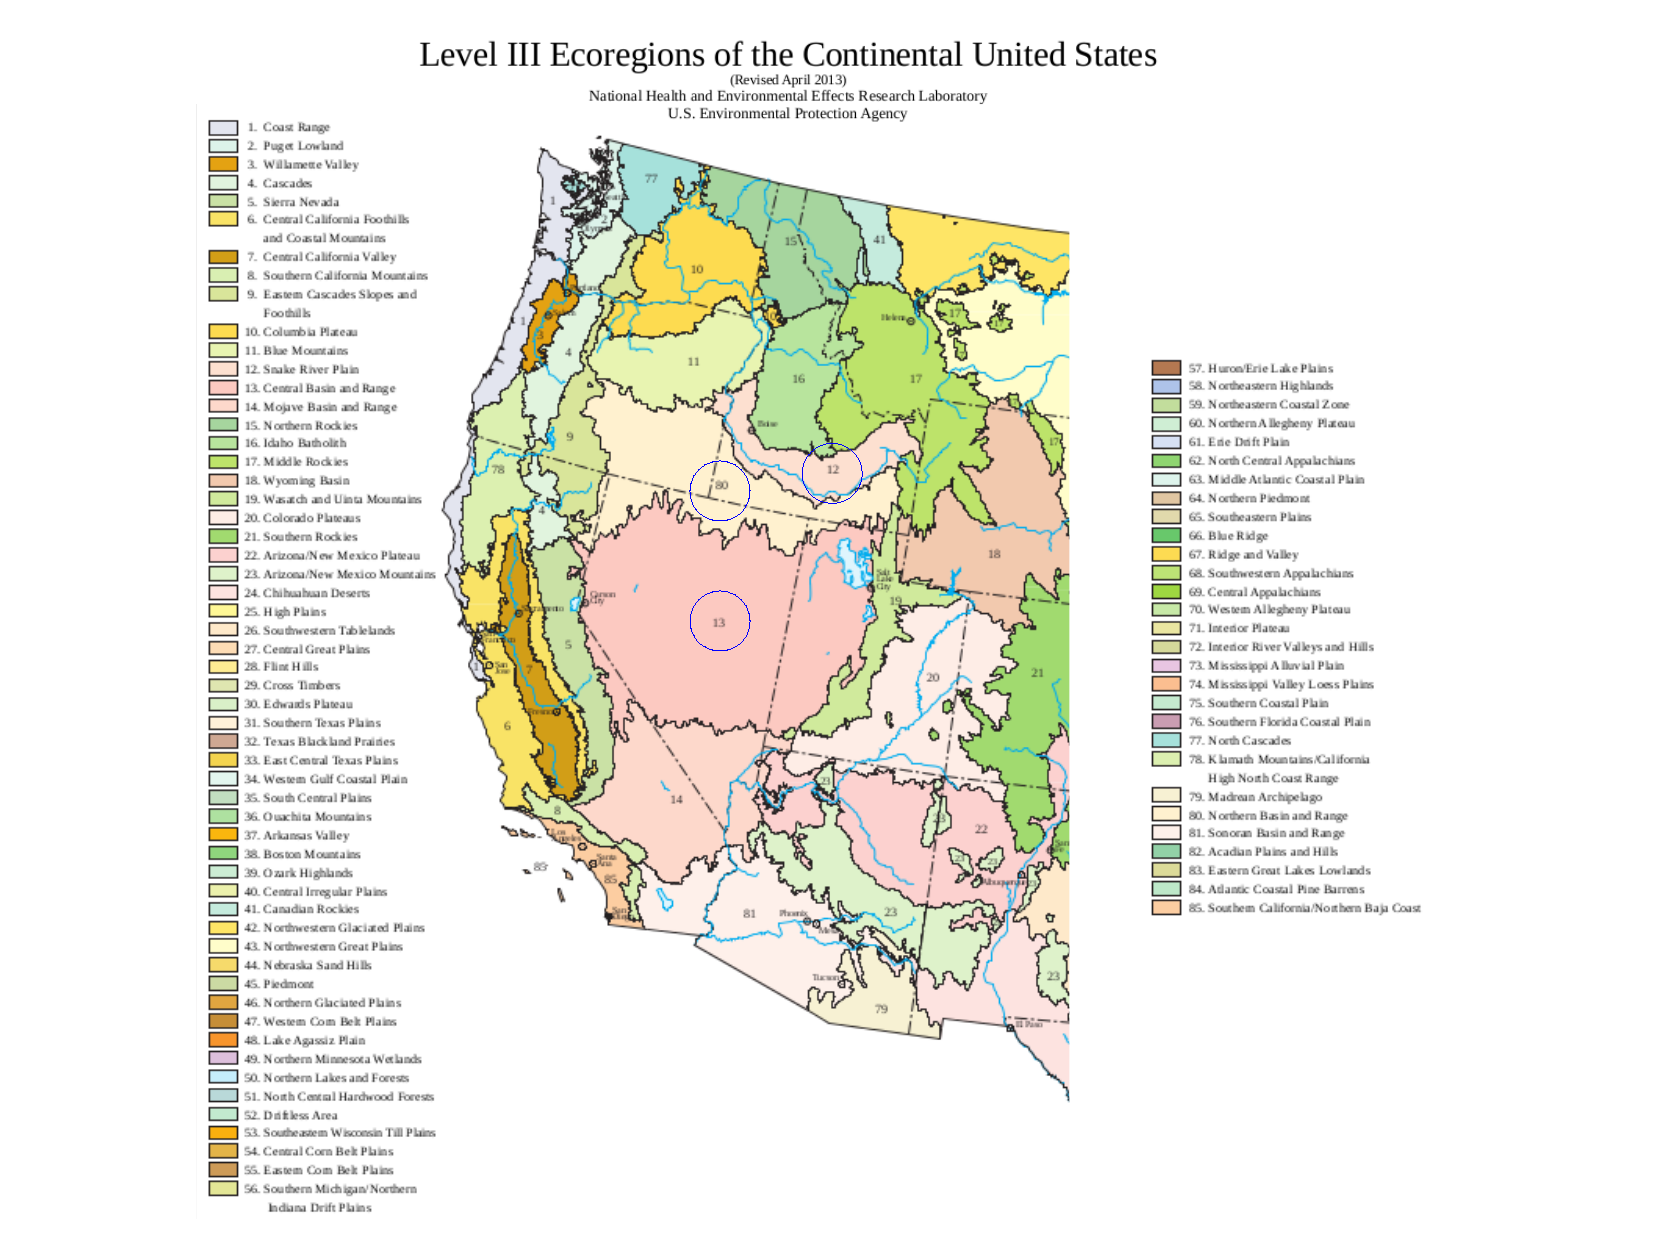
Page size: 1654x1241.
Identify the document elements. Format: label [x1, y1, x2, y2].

picture [1125, 345, 1425, 945]
picture [196, 24, 1171, 1219]
